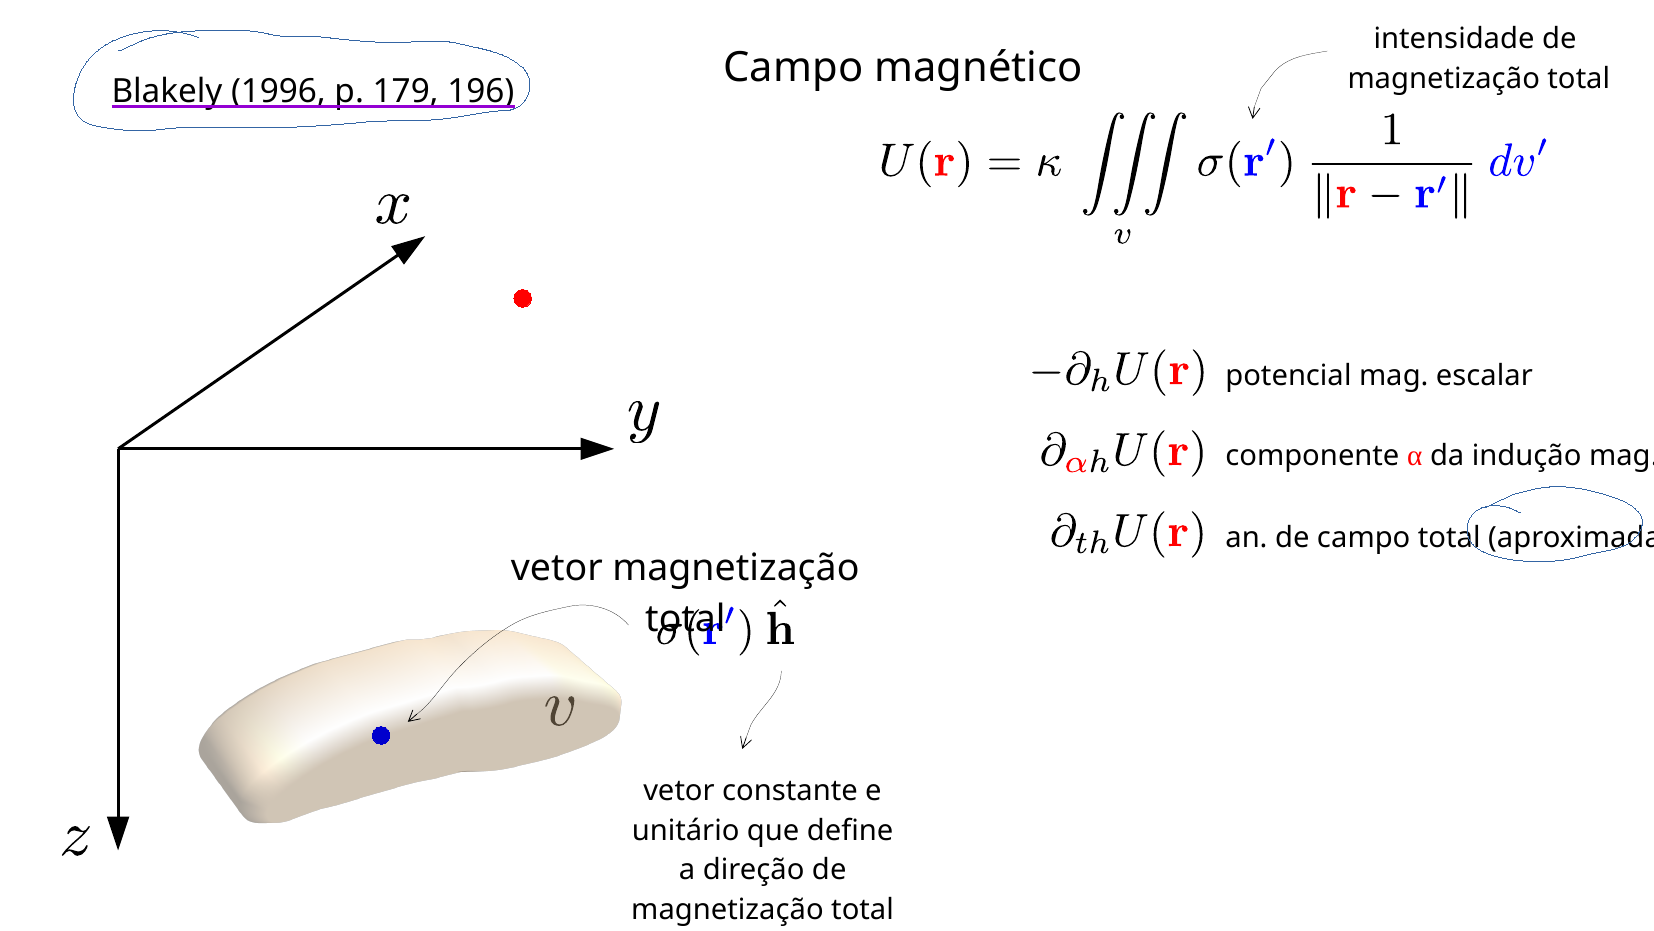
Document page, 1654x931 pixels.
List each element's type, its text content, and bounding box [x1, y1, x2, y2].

picture [1026, 347, 1210, 398]
text_box an. de campo total (aproximada) [1210, 508, 1654, 561]
picture [59, 826, 93, 856]
text_box Blakely (1996, p. 179, 196) [96, 59, 480, 112]
text_box potencial mag. escalar [1210, 346, 1553, 399]
text_box vetor magnetização total [496, 533, 957, 626]
text_box componente α da indução mag. [1210, 426, 1654, 479]
text_box intensidade de magnetização total [1332, 17, 1616, 97]
picture [1047, 509, 1209, 560]
picture [626, 401, 662, 443]
picture [374, 194, 413, 224]
picture [653, 626, 797, 658]
text_box [372, 726, 390, 745]
text_box [513, 289, 532, 308]
picture [878, 112, 1548, 244]
text_box vetor constante e unitário que define a direção de magnetização total [616, 761, 928, 869]
text_box Campo magnético [708, 29, 1078, 91]
picture [1037, 428, 1210, 479]
